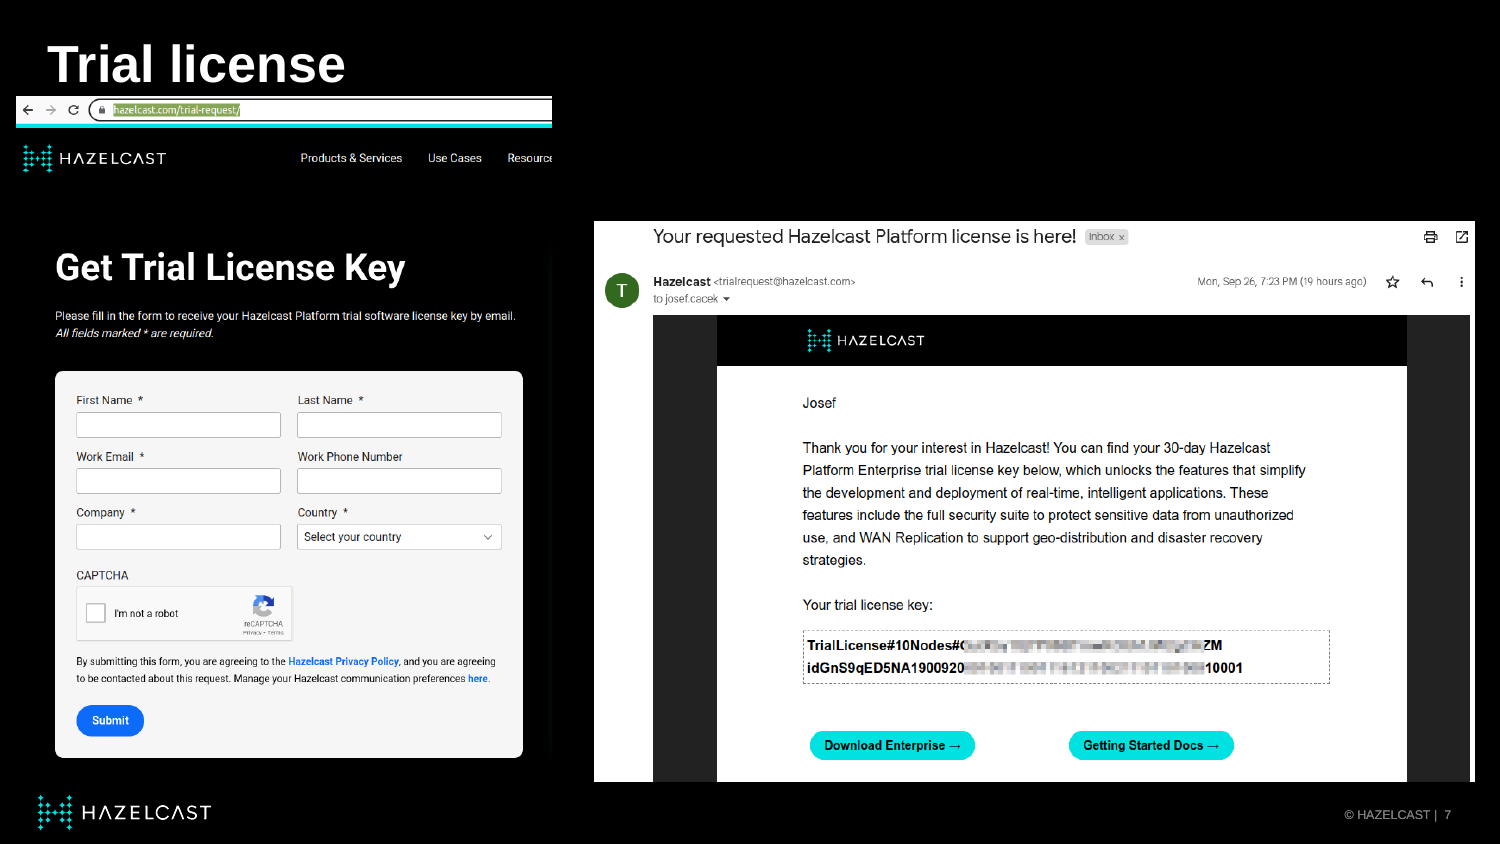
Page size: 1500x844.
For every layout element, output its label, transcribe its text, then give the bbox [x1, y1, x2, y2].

picture [16, 96, 552, 782]
picture [37, 794, 211, 831]
picture [594, 221, 1475, 782]
title Trial license [37, 37, 1463, 97]
